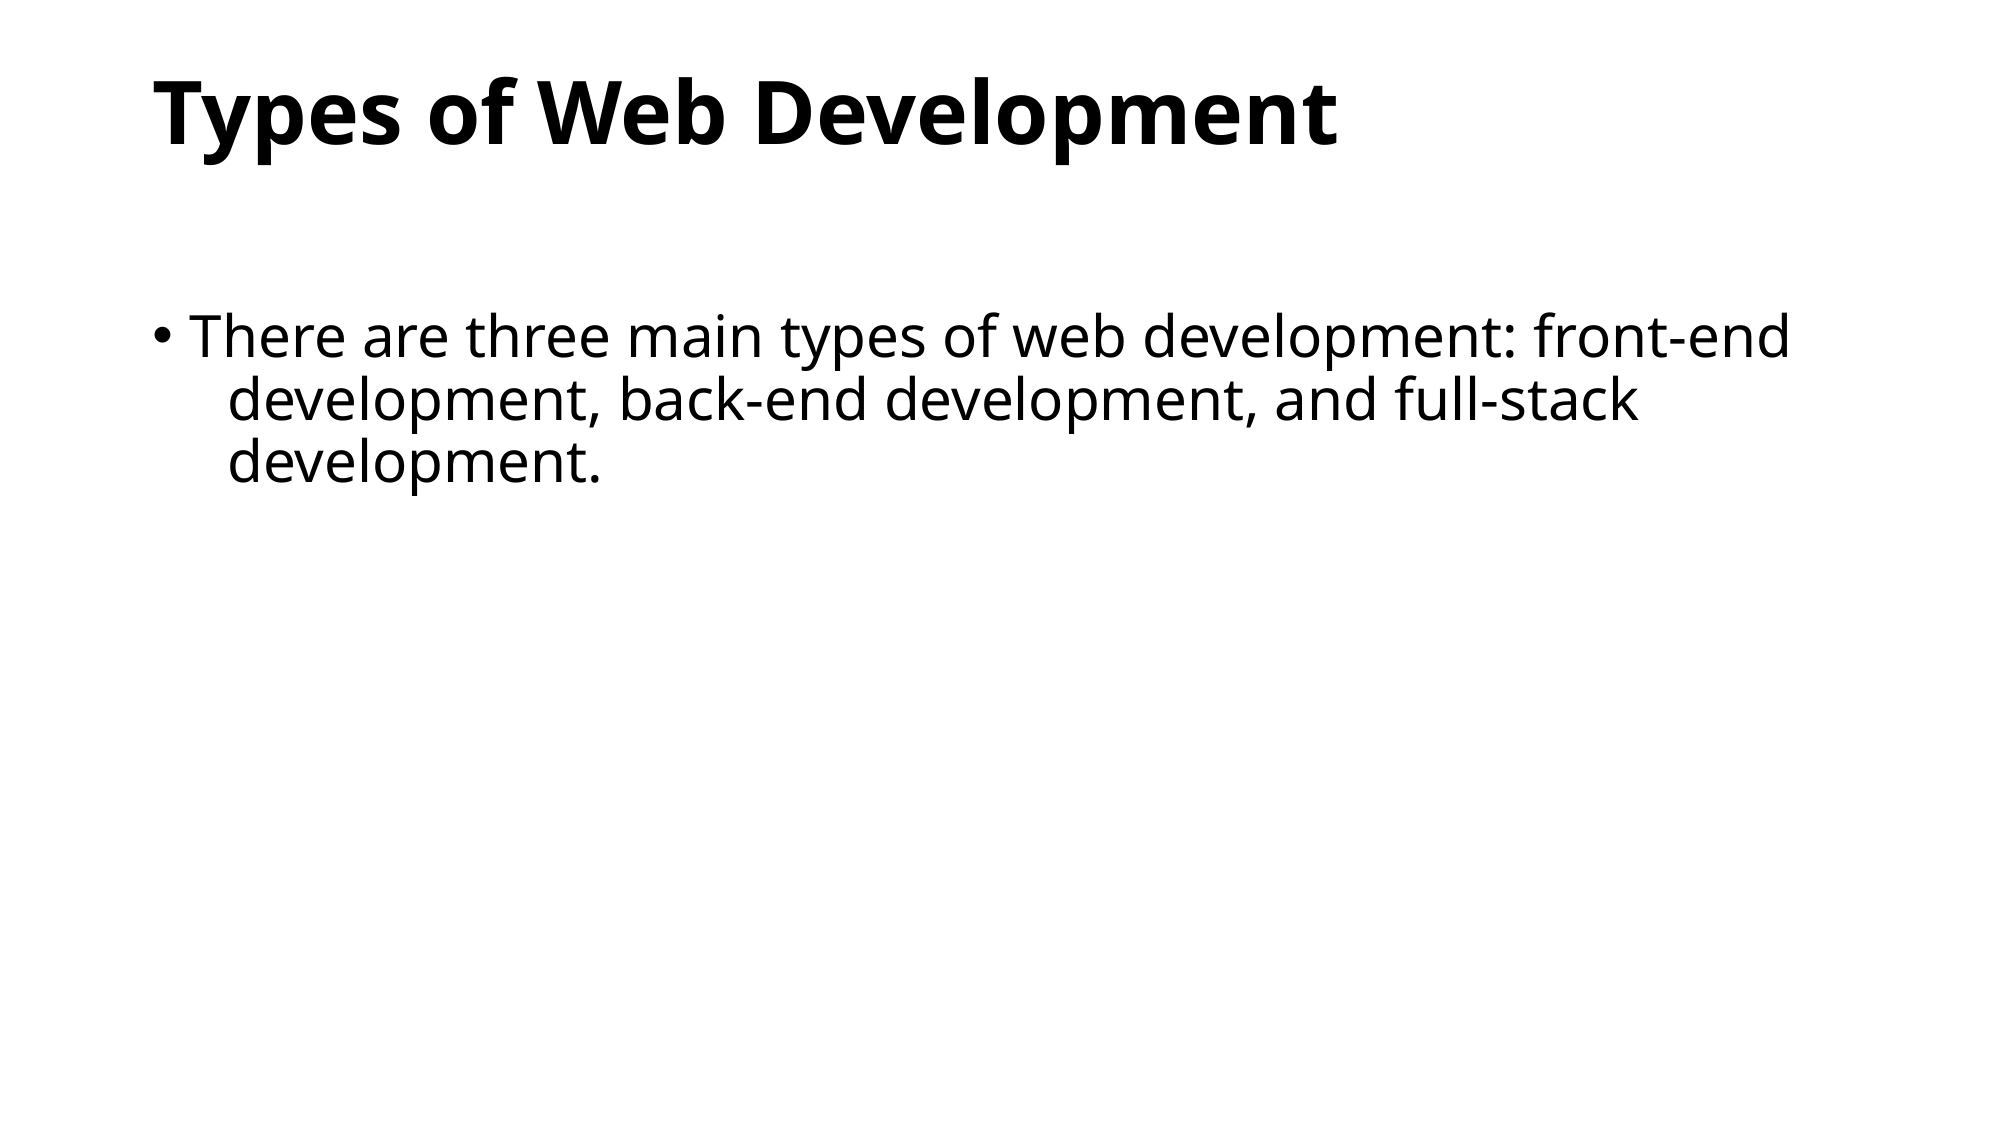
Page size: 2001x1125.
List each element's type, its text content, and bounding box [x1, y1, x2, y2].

title Types of Web Development [137, 59, 1863, 278]
list There are three main types of web development: front-end development, back-end development, and full-stack development. [137, 299, 1863, 1014]
